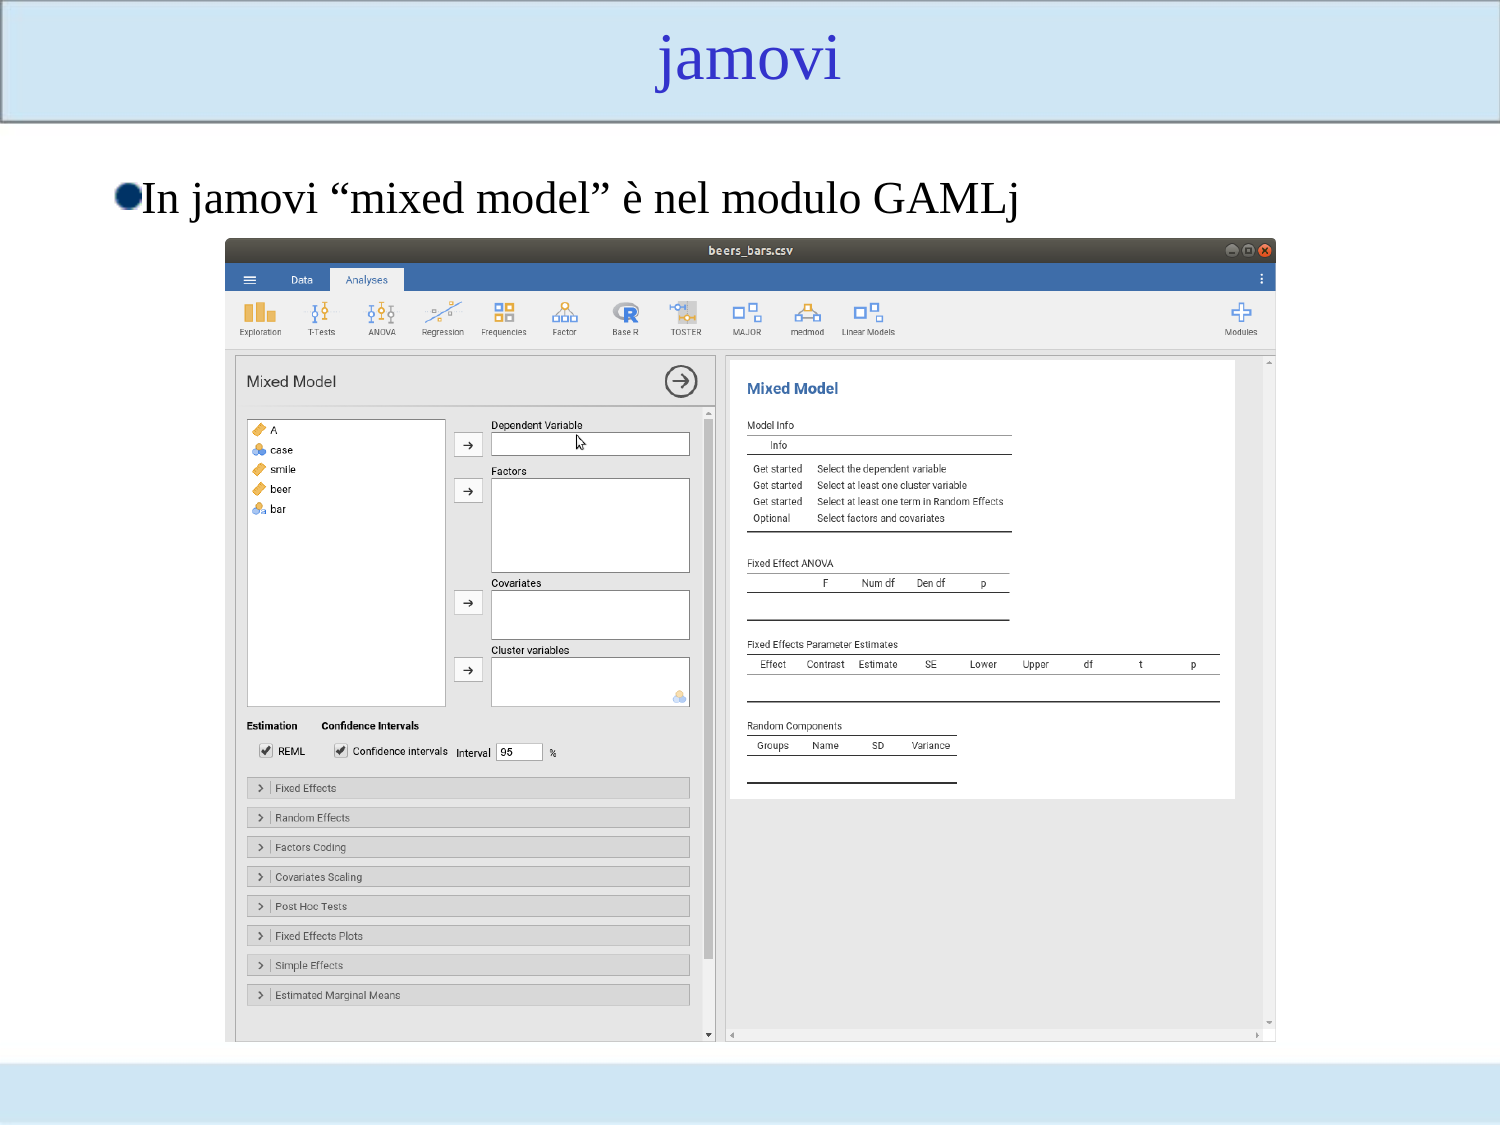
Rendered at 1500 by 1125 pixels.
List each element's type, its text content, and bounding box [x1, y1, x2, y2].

picture [0, 0, 1500, 1125]
picture [111, 179, 142, 210]
text_box In jamovi “mixed model” è nel modulo GAMLj [96, 126, 1463, 231]
title jamovi [112, 0, 1388, 126]
